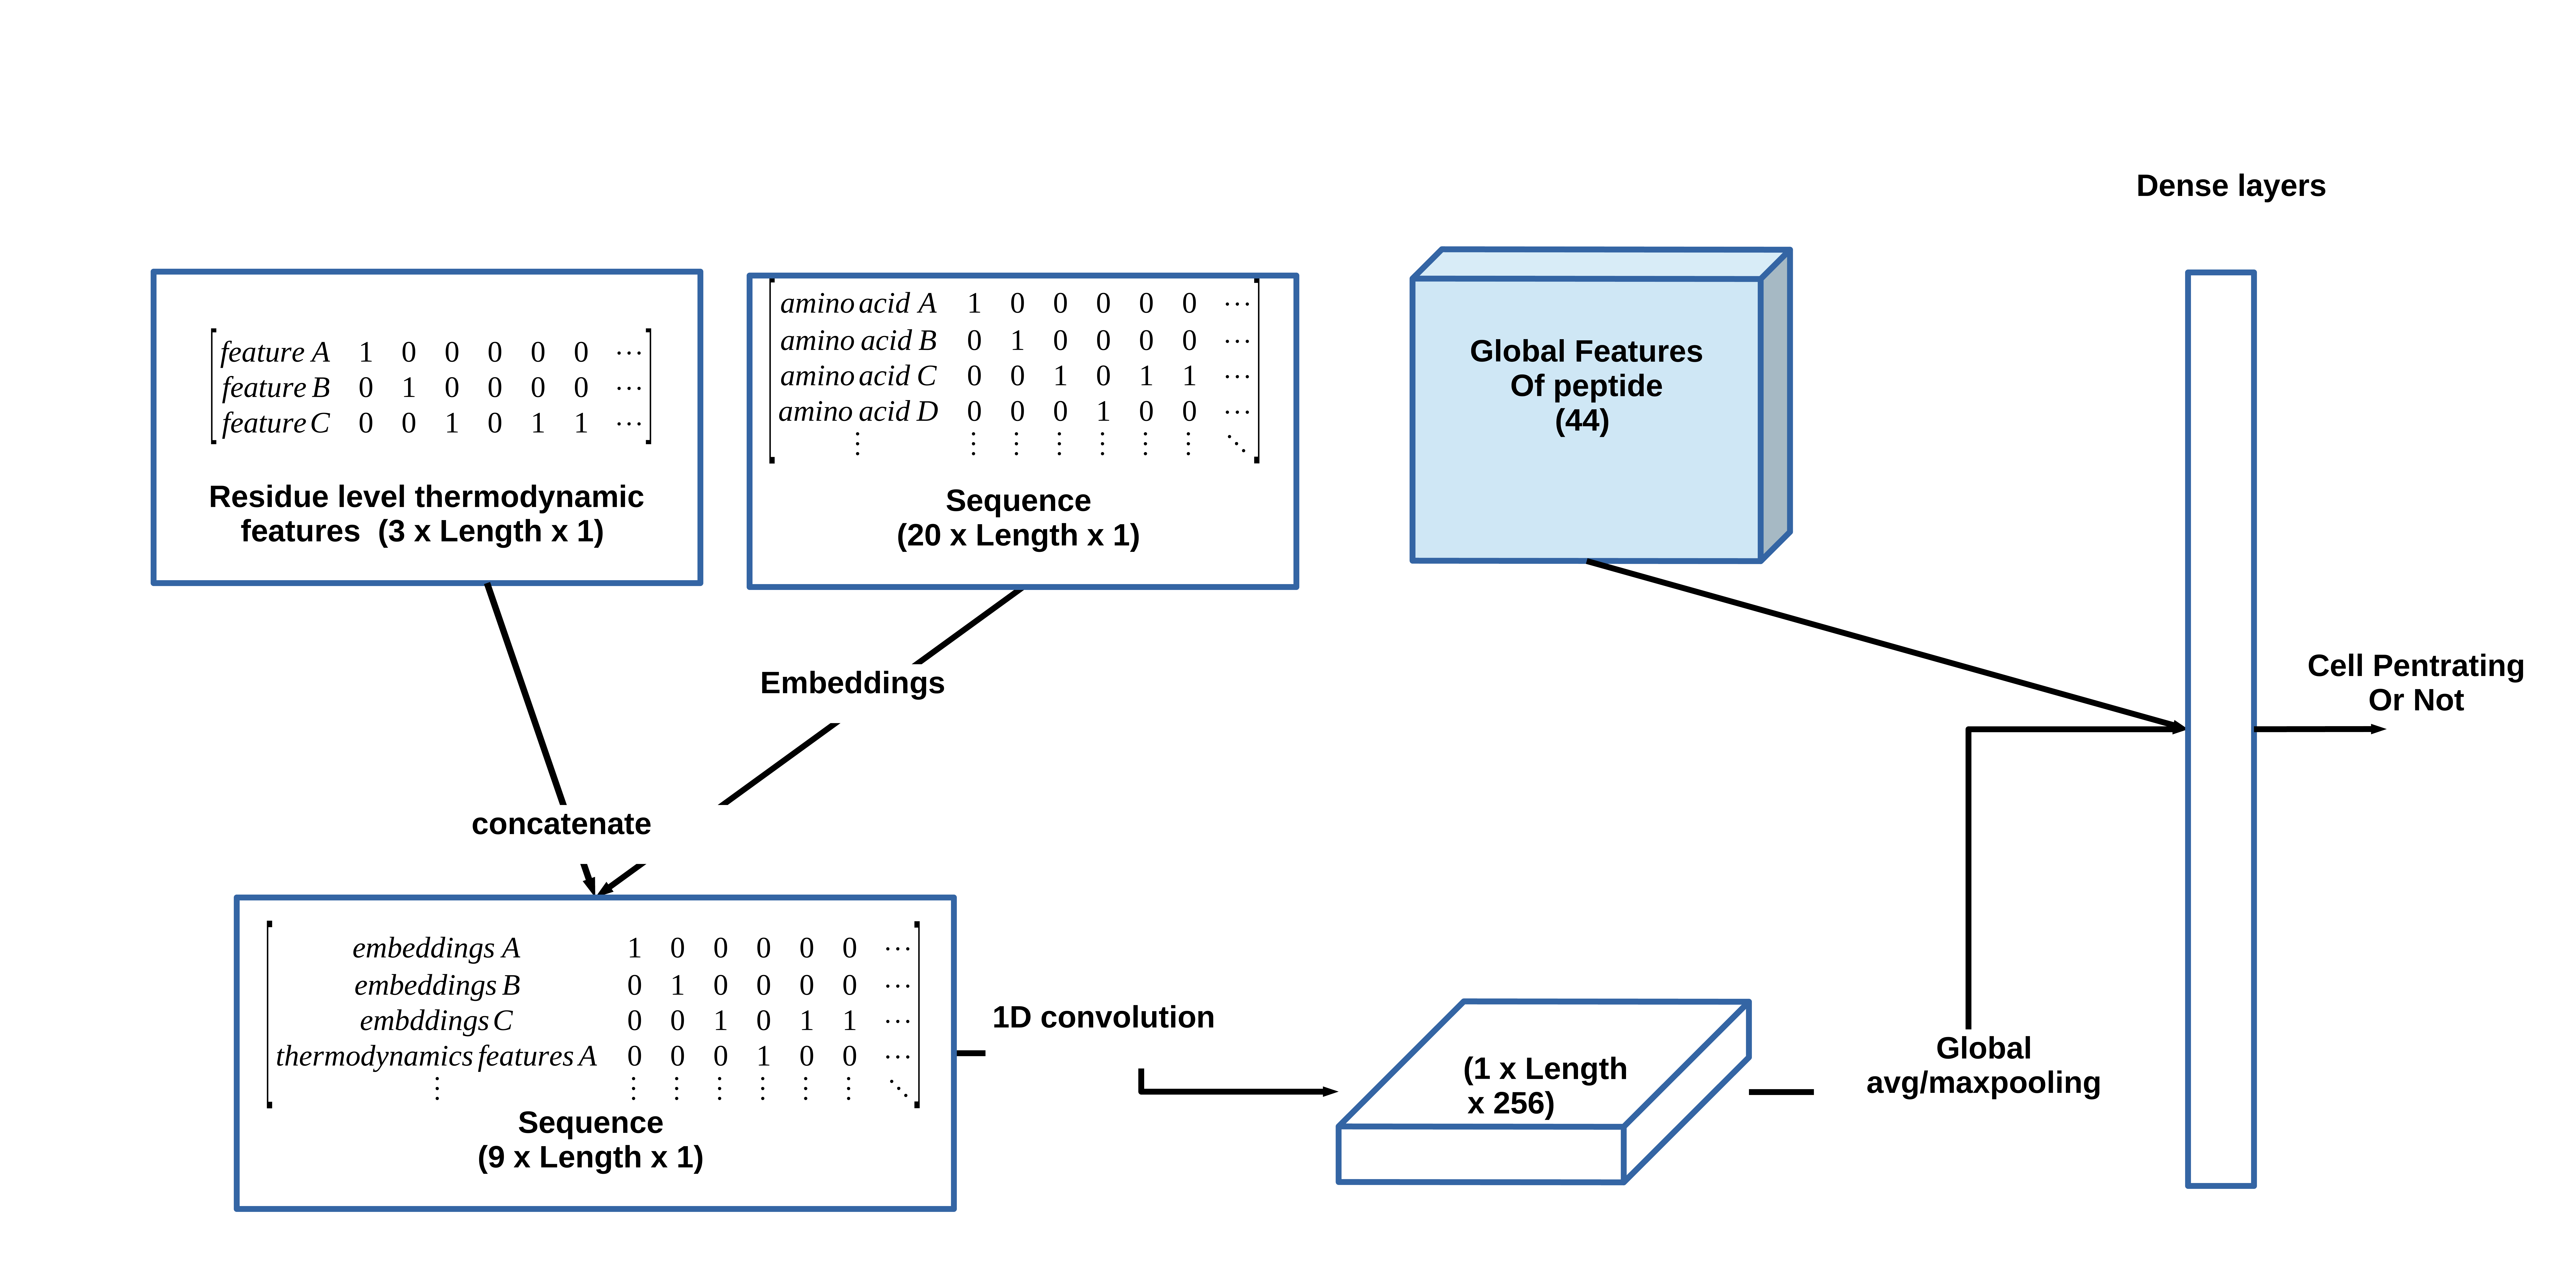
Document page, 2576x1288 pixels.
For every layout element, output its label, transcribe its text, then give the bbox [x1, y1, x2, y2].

text_box Embeddings [758, 664, 1086, 723]
text_box 1D convolution [985, 998, 1223, 1069]
text_box Sequence (20 x Length x 1) [750, 276, 1296, 587]
text_box concatenate [469, 805, 797, 864]
text_box Residue level thermodynamic features (3 x Length x 1) [154, 271, 700, 583]
text_box Global avg/maxpooling [1814, 1029, 2155, 1101]
text_box Global Features Of peptide (44) [1413, 279, 1761, 561]
text_box Cell Pentrating Or Not [2298, 647, 2535, 719]
text_box Sequence (9 x Length x 1) [237, 897, 954, 1209]
text_box (1 x Length x 256) [1339, 1127, 1624, 1182]
text_box Dense layers [2113, 167, 2350, 226]
